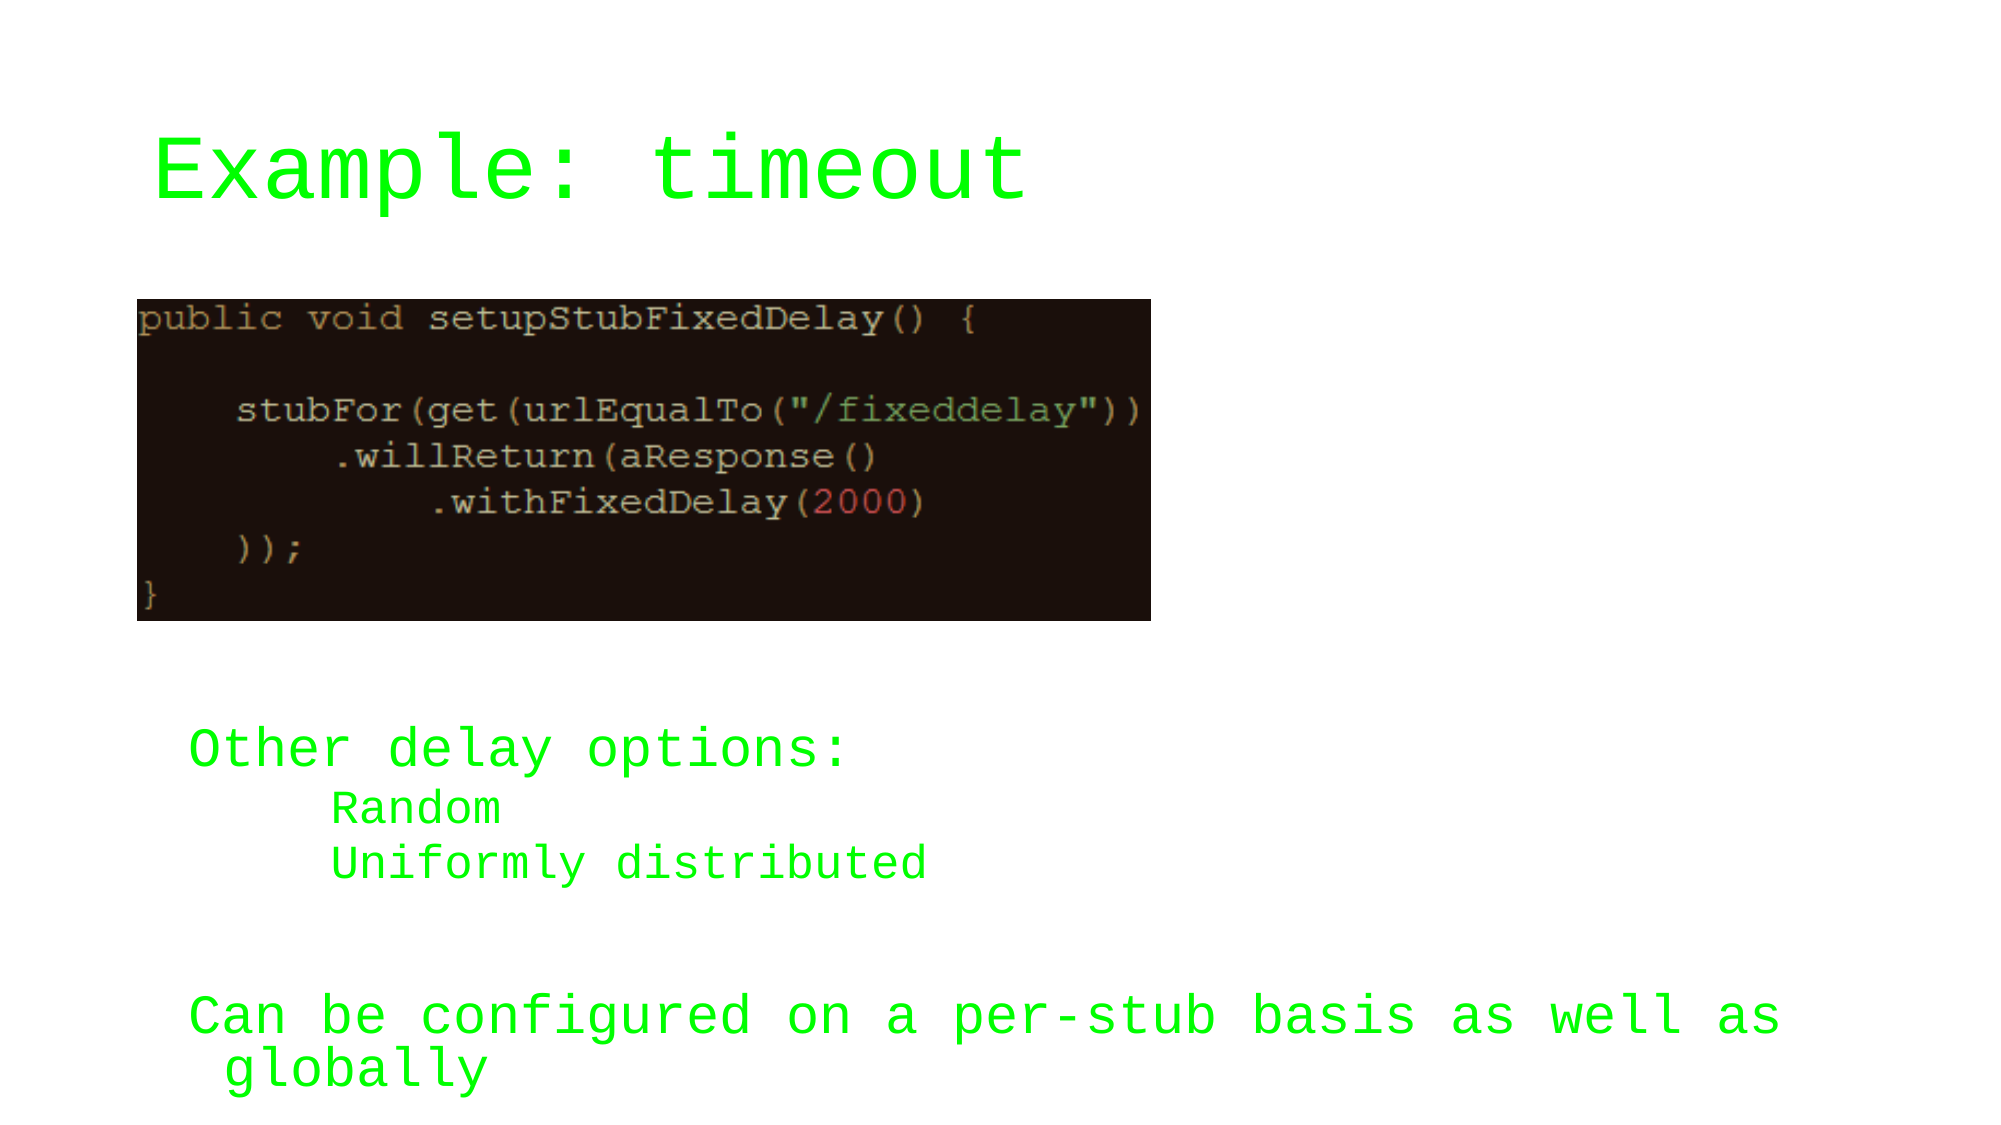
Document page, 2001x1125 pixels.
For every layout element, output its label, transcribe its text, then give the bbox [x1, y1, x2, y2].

list Other delay options: Random Uniformly distributed Can be configured on a per-stub basis as well as globally [137, 299, 1863, 1108]
title Example: timeout [137, 59, 1863, 278]
picture [137, 299, 1151, 621]
